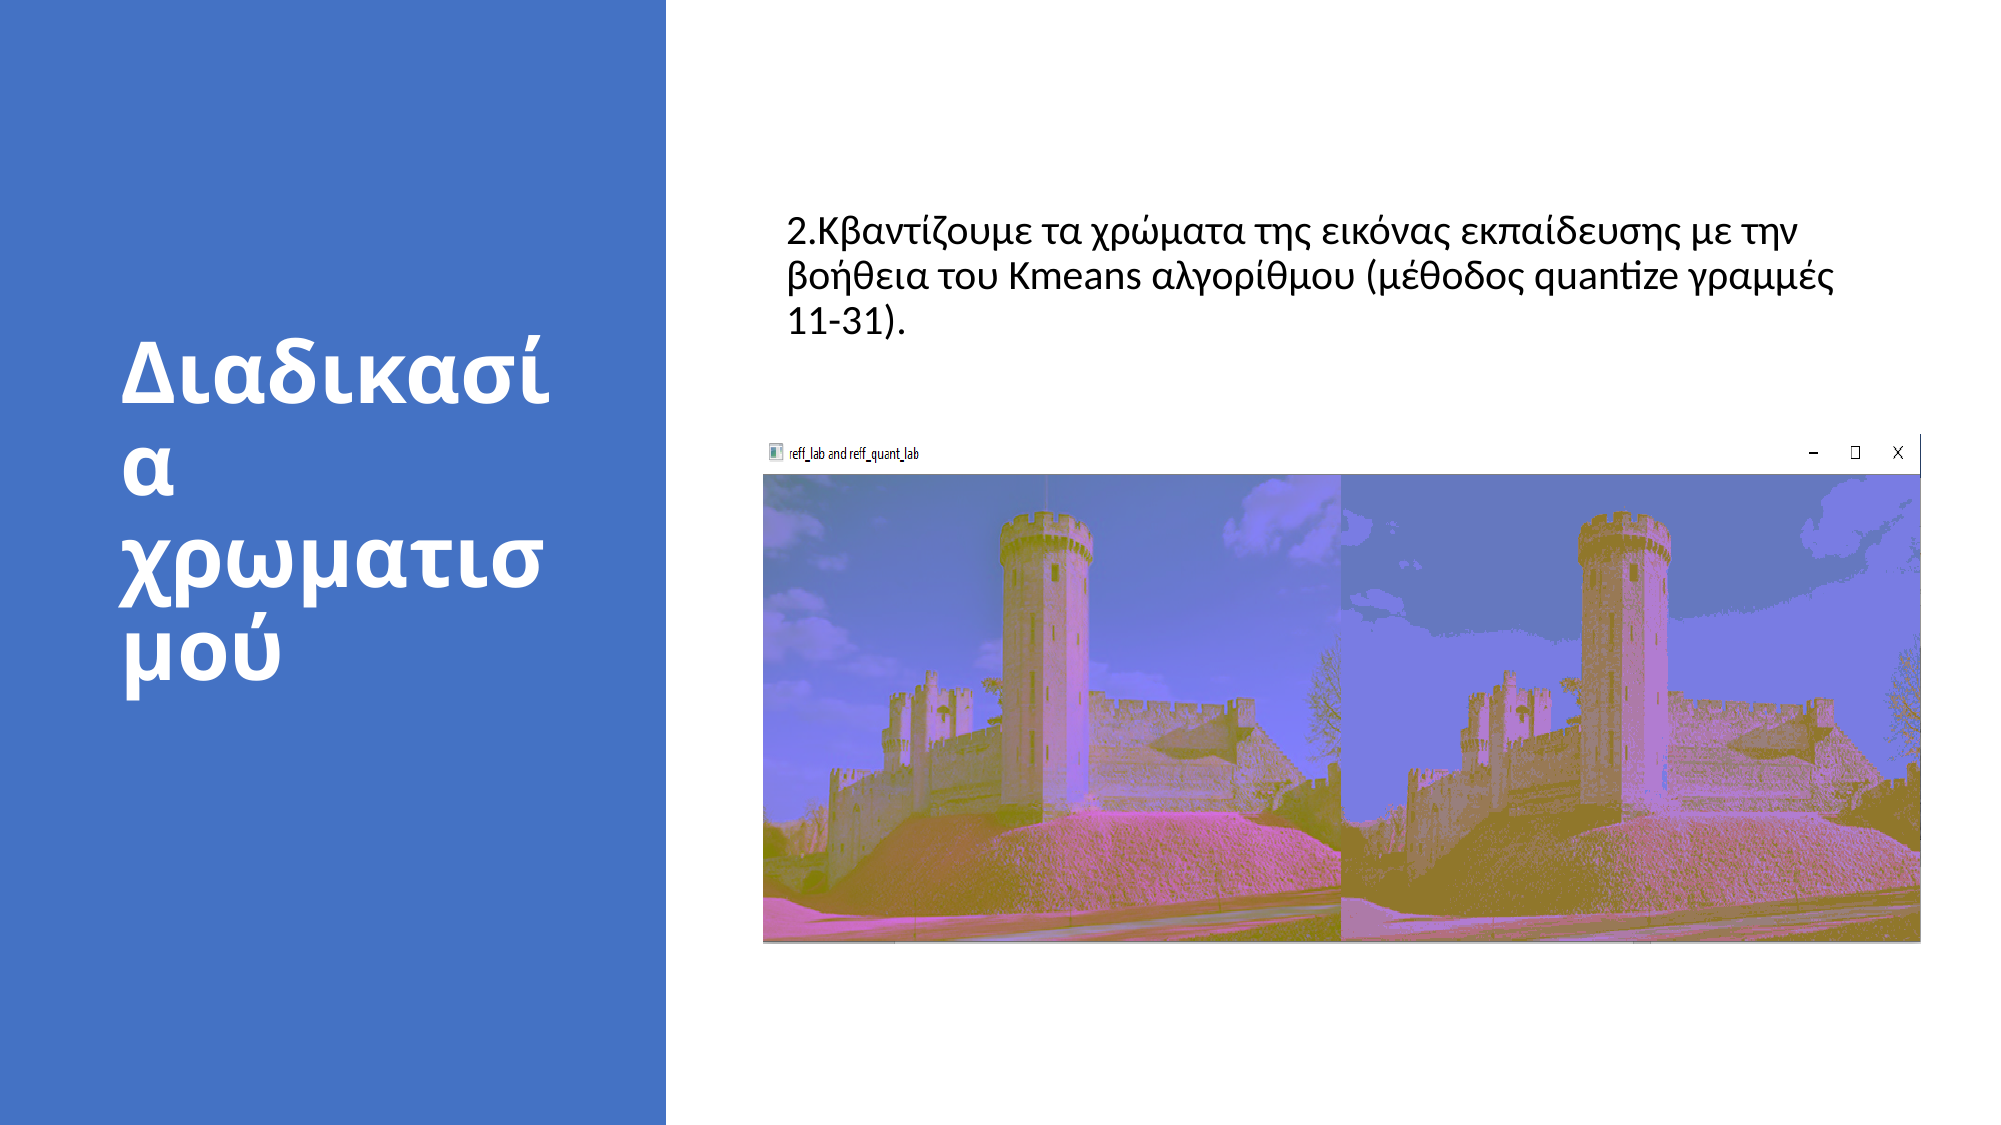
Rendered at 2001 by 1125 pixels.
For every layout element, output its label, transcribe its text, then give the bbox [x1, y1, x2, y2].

picture [763, 434, 1921, 944]
text_box [0, 0, 666, 1125]
title Διαδικασία χρωματισμού [105, 104, 614, 1026]
list 2.Κβαντίζουμε τα χρώματα της εικόνας εκπαίδευσης με την βοήθεια του Kmeans αλγορίθμου (μέθοδος quantize γραμμές 11-31). [770, 104, 1895, 434]
